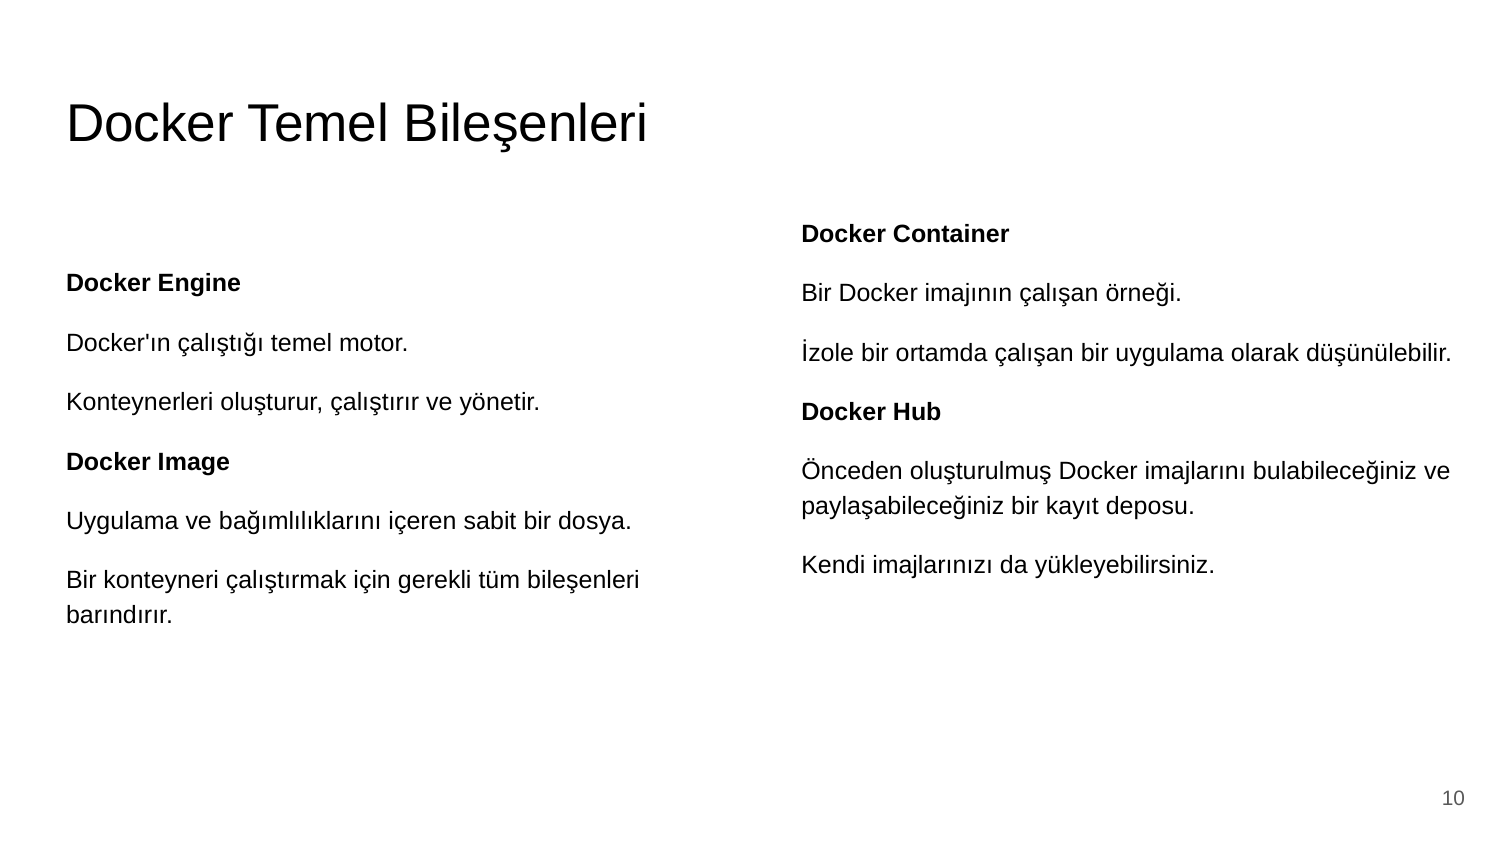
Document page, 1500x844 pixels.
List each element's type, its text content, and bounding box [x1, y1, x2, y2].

list Docker Container Bir Docker imajının çalışan örneği. İzole bir ortamda çalışan bir uygulama olarak düşünülebilir. Docker Hub Önceden oluşturulmuş Docker imajlarını bulabileceğiniz ve paylaşabileceğiniz bir kayıt deposu. Kendi imajlarınızı da yükleyebilirsiniz. [786, 197, 1480, 753]
title Docker Temel Bileşenleri [51, 72, 1449, 167]
list Docker Engine Docker'ın çalıştığı temel motor. Konteynerleri oluşturur, çalıştırır ve yönetir. Docker Image Uygulama ve bağımlılıklarını içeren sabit bir dosya. Bir konteyneri çalıştırmak için gerekli tüm bileşenleri barındırır. [51, 197, 745, 753]
slide_number <number> [1389, 764, 1480, 830]
